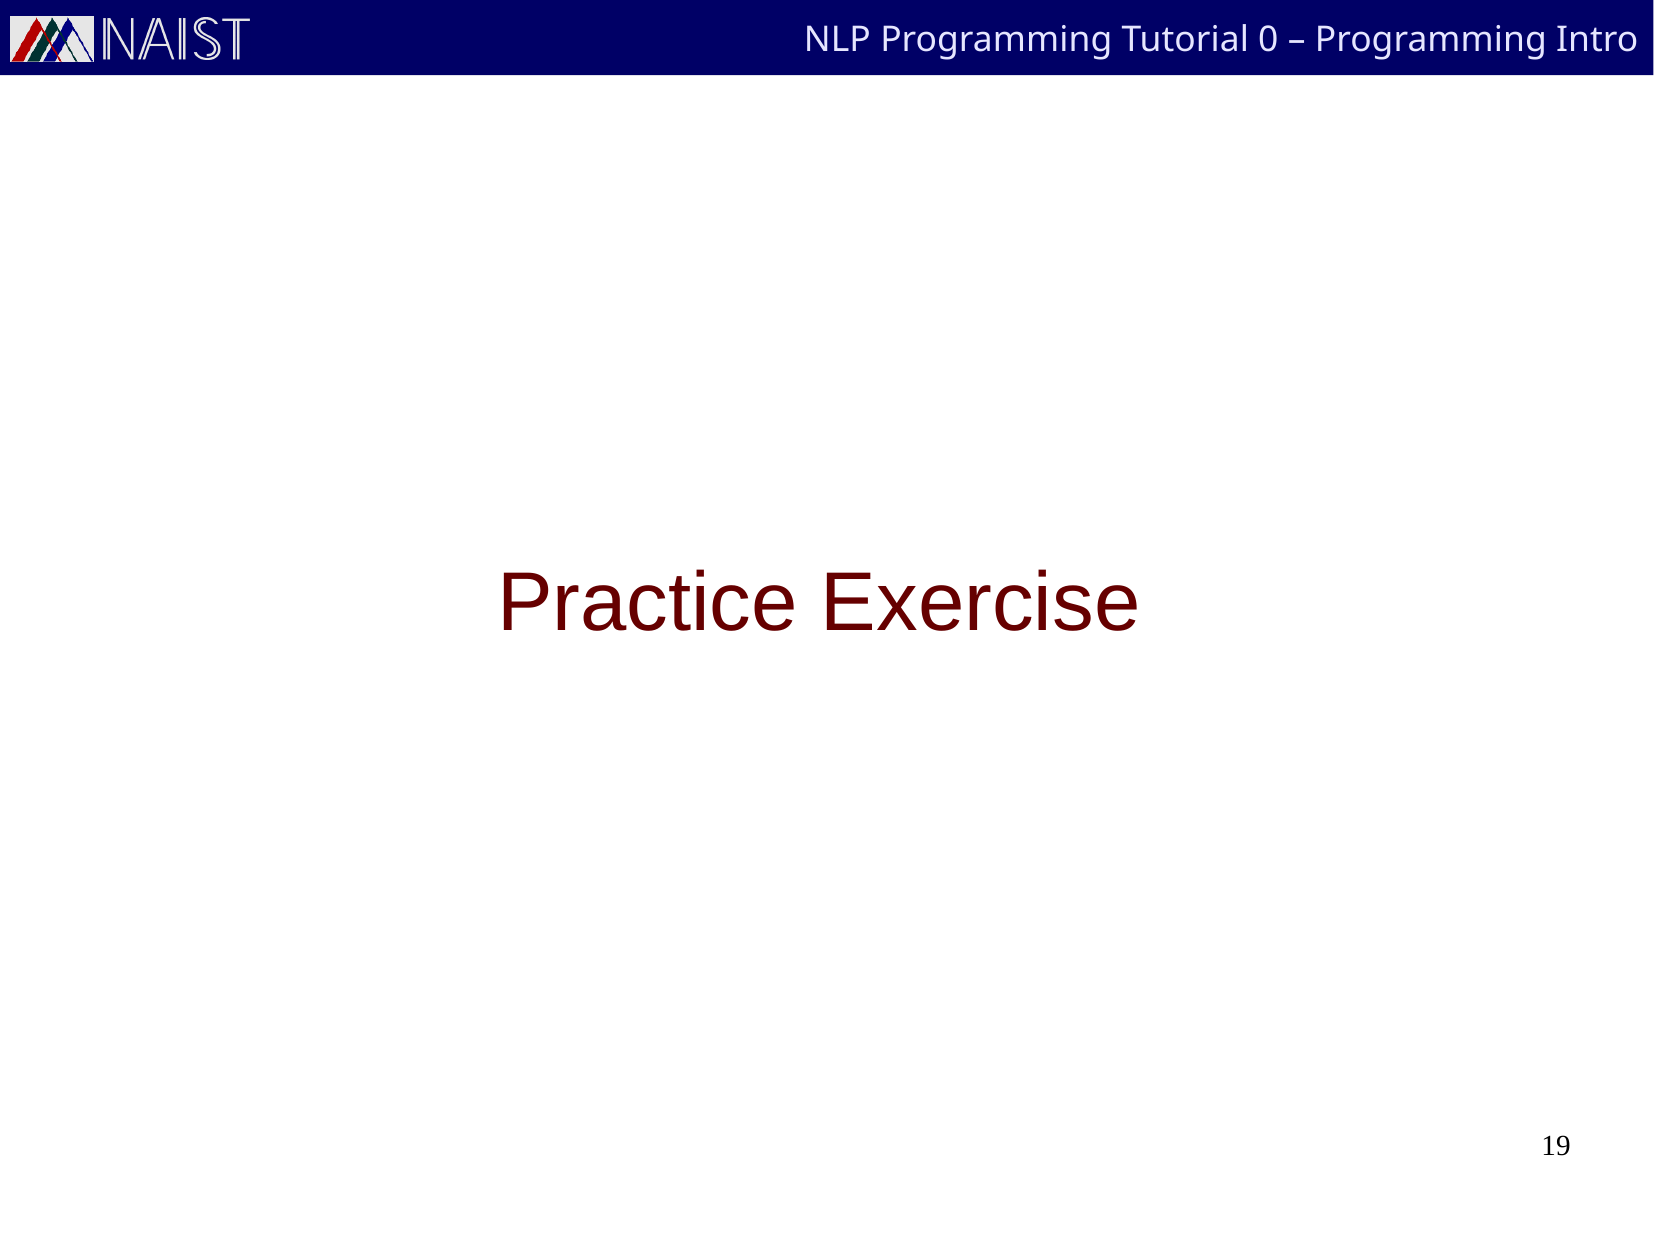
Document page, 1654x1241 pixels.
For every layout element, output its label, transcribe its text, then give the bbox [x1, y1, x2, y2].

picture [10, 16, 94, 62]
title Practice Exercise [75, 506, 1564, 698]
picture [102, 17, 251, 60]
